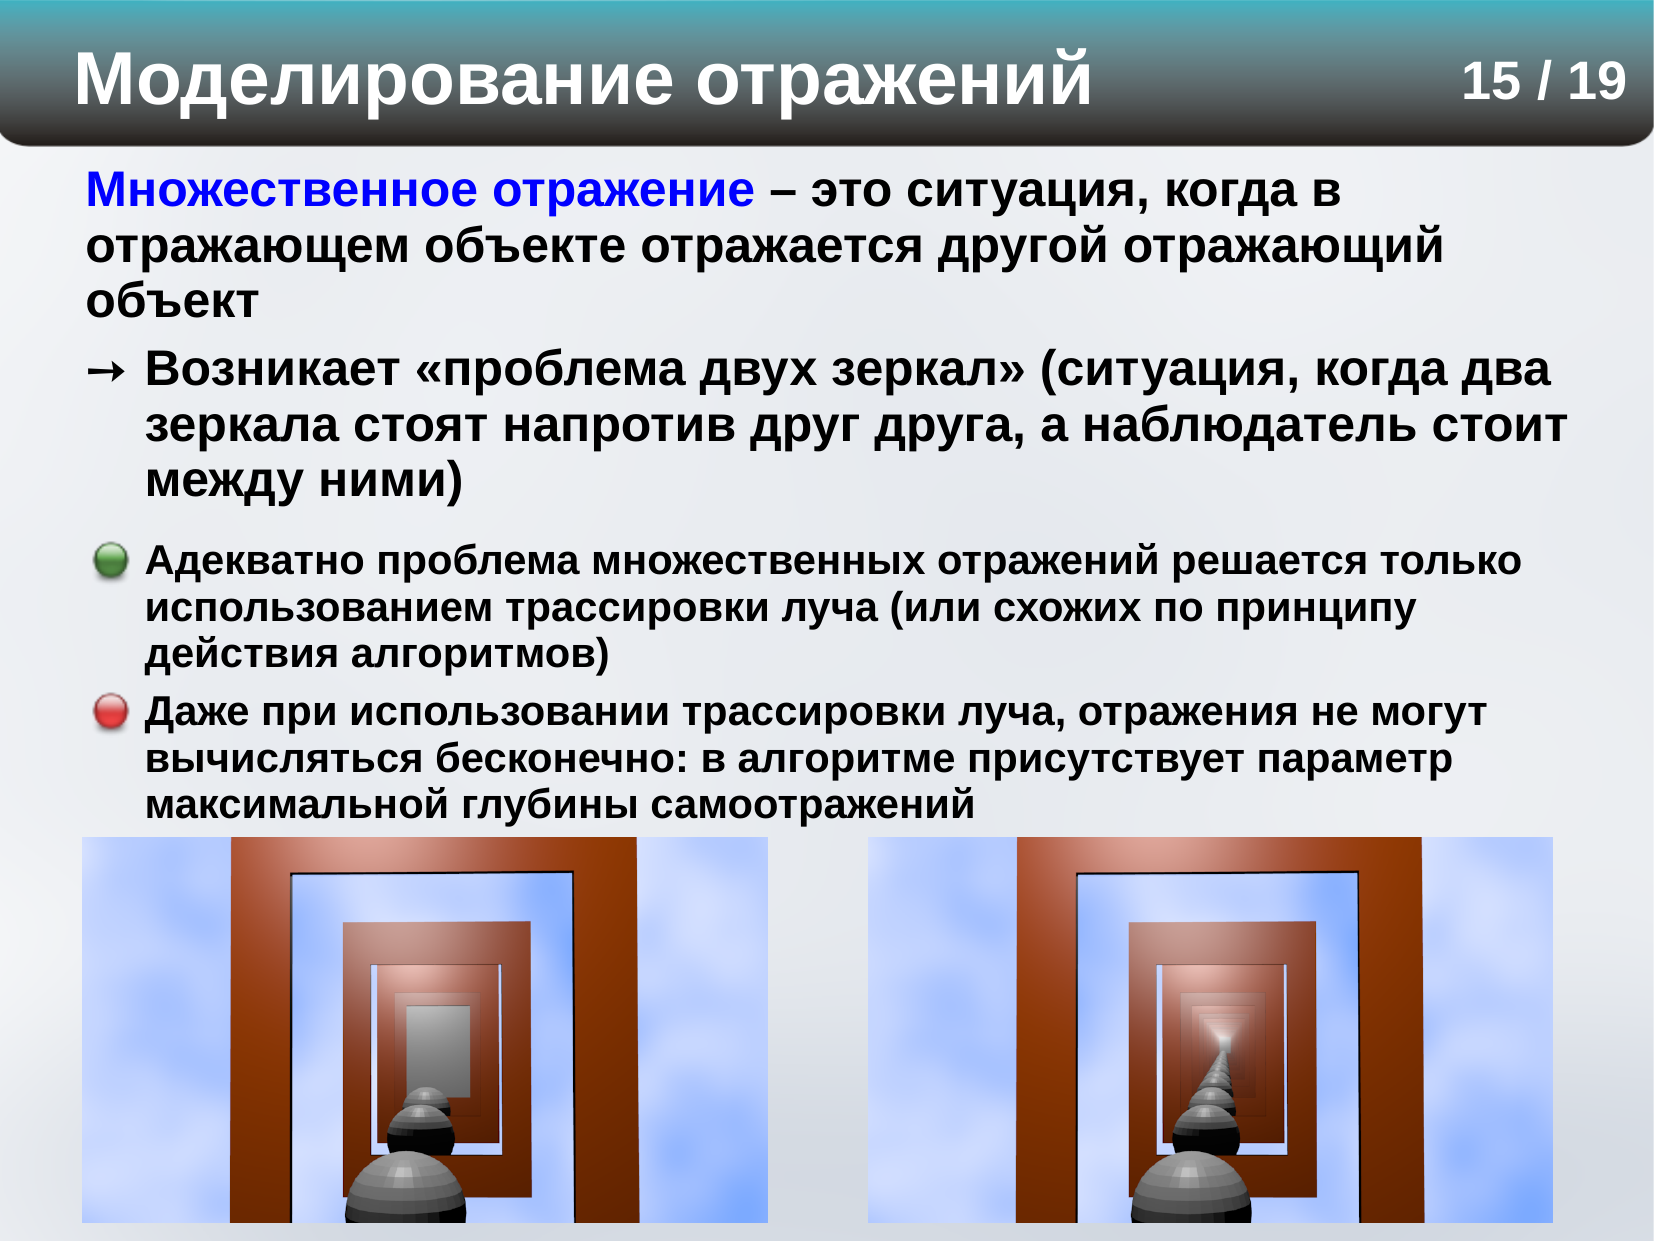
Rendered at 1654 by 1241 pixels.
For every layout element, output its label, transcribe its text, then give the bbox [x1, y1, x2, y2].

text_box Моделирование отражений [59, 29, 1300, 129]
text_box <номер> / 19 [1446, 42, 1654, 179]
picture [0, 0, 1654, 1241]
text_box Множественное отражение – это ситуация, когда в отражающем объекте отражается другой отражающий объект Возникает «проблема двух зеркал» (ситуация, когда два зеркала стоят напротив друг друга, а наблюдатель стоит между ними) Адекватно проблема множественных отражений решается только использованием трассировки луча (или схожих по принципу действия алгоритмов) Даже при использовании трассировки луча, отражения не могут вычисляться бесконечно: в алгоритме присутствует параметр максимальной глубины самоотражений [70, 153, 1625, 836]
